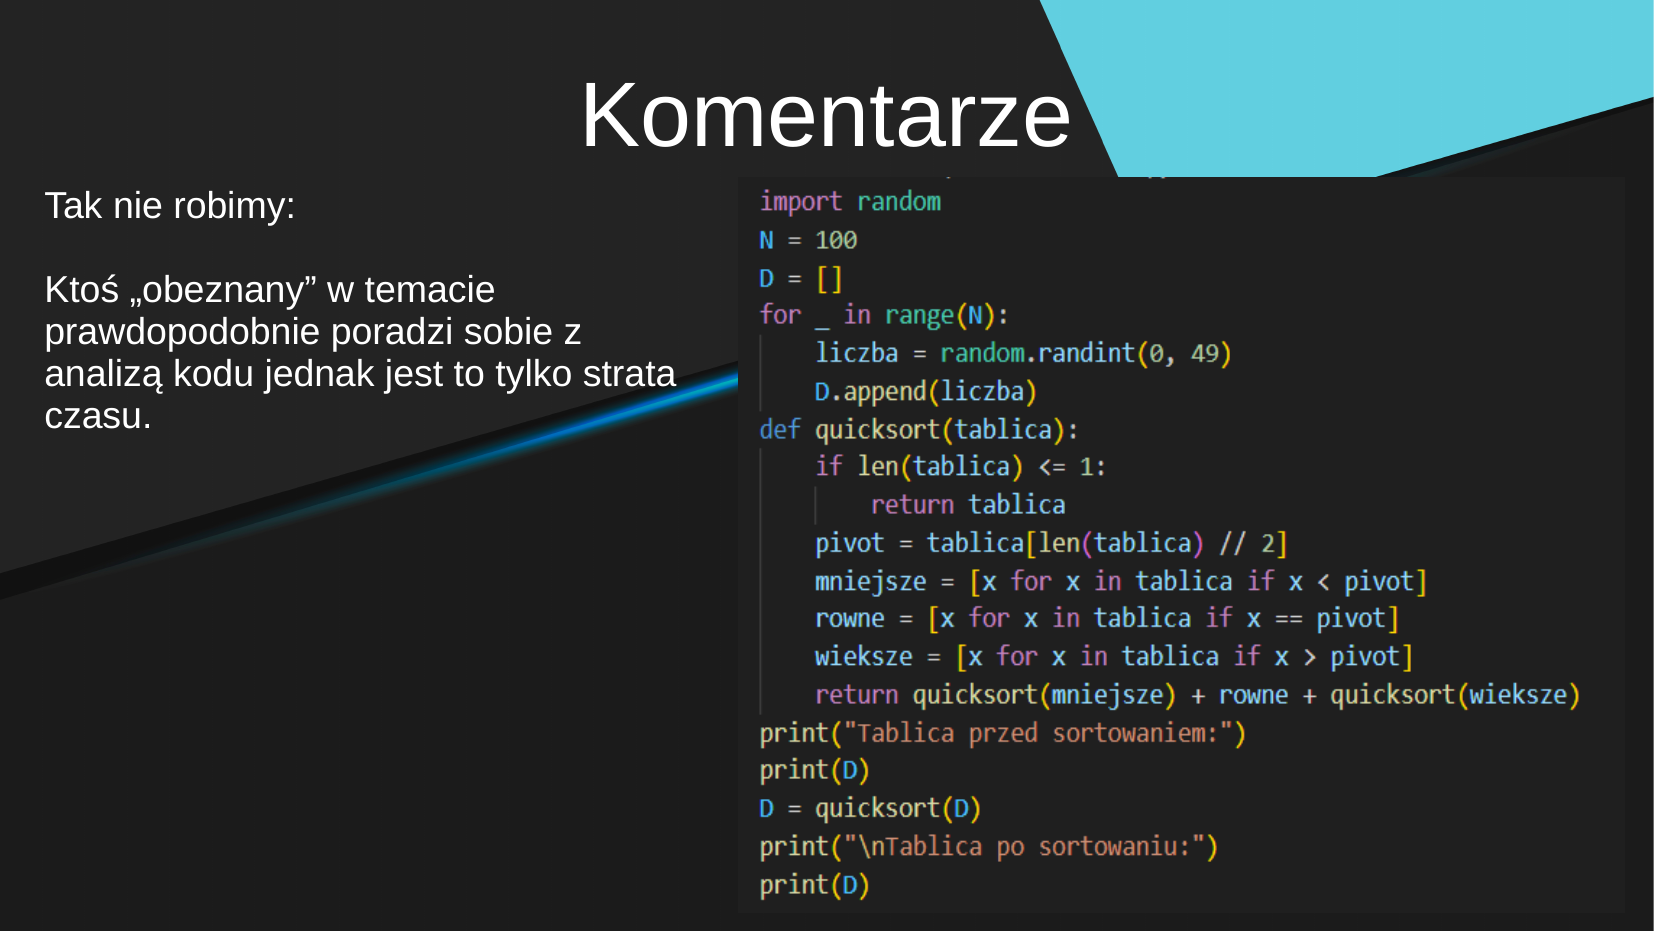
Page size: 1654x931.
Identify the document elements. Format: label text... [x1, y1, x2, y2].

title Komentarze [82, 37, 1571, 193]
text_box Tak nie robimy: Ktoś „obeznany” w temacie prawdopodobnie poradzi sobie z analizą kodu jednak jest to tylko strata czasu. [29, 177, 709, 902]
picture [0, 0, 1654, 931]
